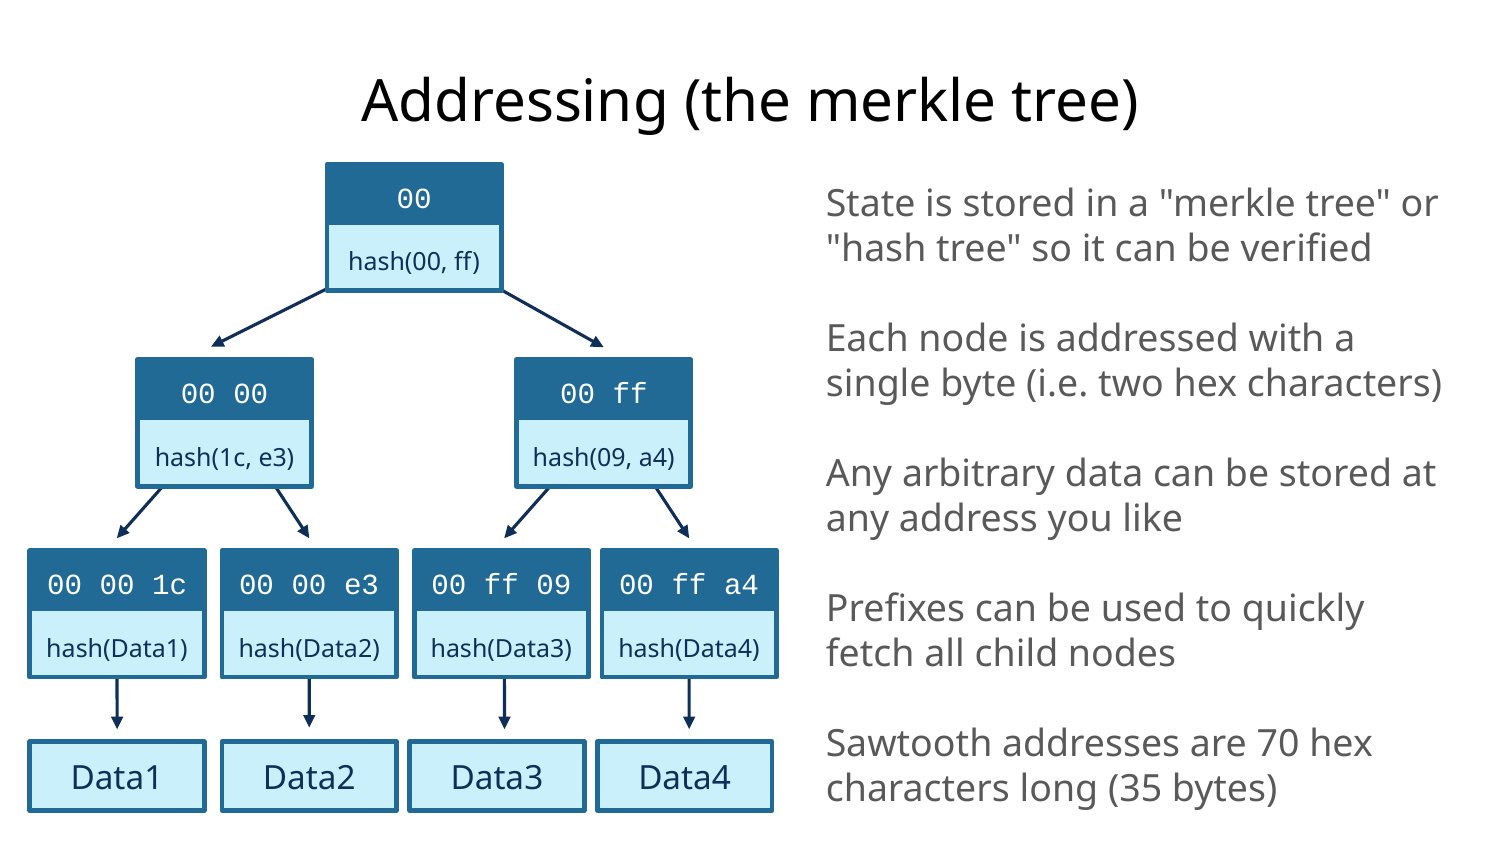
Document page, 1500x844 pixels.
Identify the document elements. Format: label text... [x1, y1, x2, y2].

text_box 00 00 e3 [222, 551, 396, 611]
text_box hash(09, a4) [516, 420, 691, 486]
text_box 00 00 1c [30, 551, 204, 611]
text_box 00 [327, 164, 501, 225]
text_box hash(1c, e3) [137, 420, 312, 486]
text_box hash(Data3) [414, 611, 589, 677]
text_box Data2 [222, 742, 396, 811]
text_box Data4 [598, 742, 772, 811]
title Addressing (the merkle tree) [51, 47, 1449, 142]
text_box 00 ff [516, 360, 691, 420]
list State is stored in a "merkle tree" or "hash tree" so it can be verified Each node is addressed with a single byte (i.e. two hex characters) Any arbitrary data can be stored at any address you like Prefixes can be used to quickly fetch all child nodes Sawtooth addresses are 70 hex characters long (35 bytes) [810, 164, 1460, 811]
text_box hash(Data4) [602, 611, 776, 677]
text_box hash(00, ff) [327, 225, 501, 291]
text_box 00 ff a4 [602, 551, 776, 611]
text_box 00 ff 09 [414, 551, 589, 611]
text_box Data3 [410, 742, 584, 811]
text_box Data1 [30, 742, 204, 811]
text_box hash(Data2) [222, 611, 396, 677]
text_box hash(Data1) [30, 611, 204, 677]
text_box 00 00 [137, 360, 312, 420]
